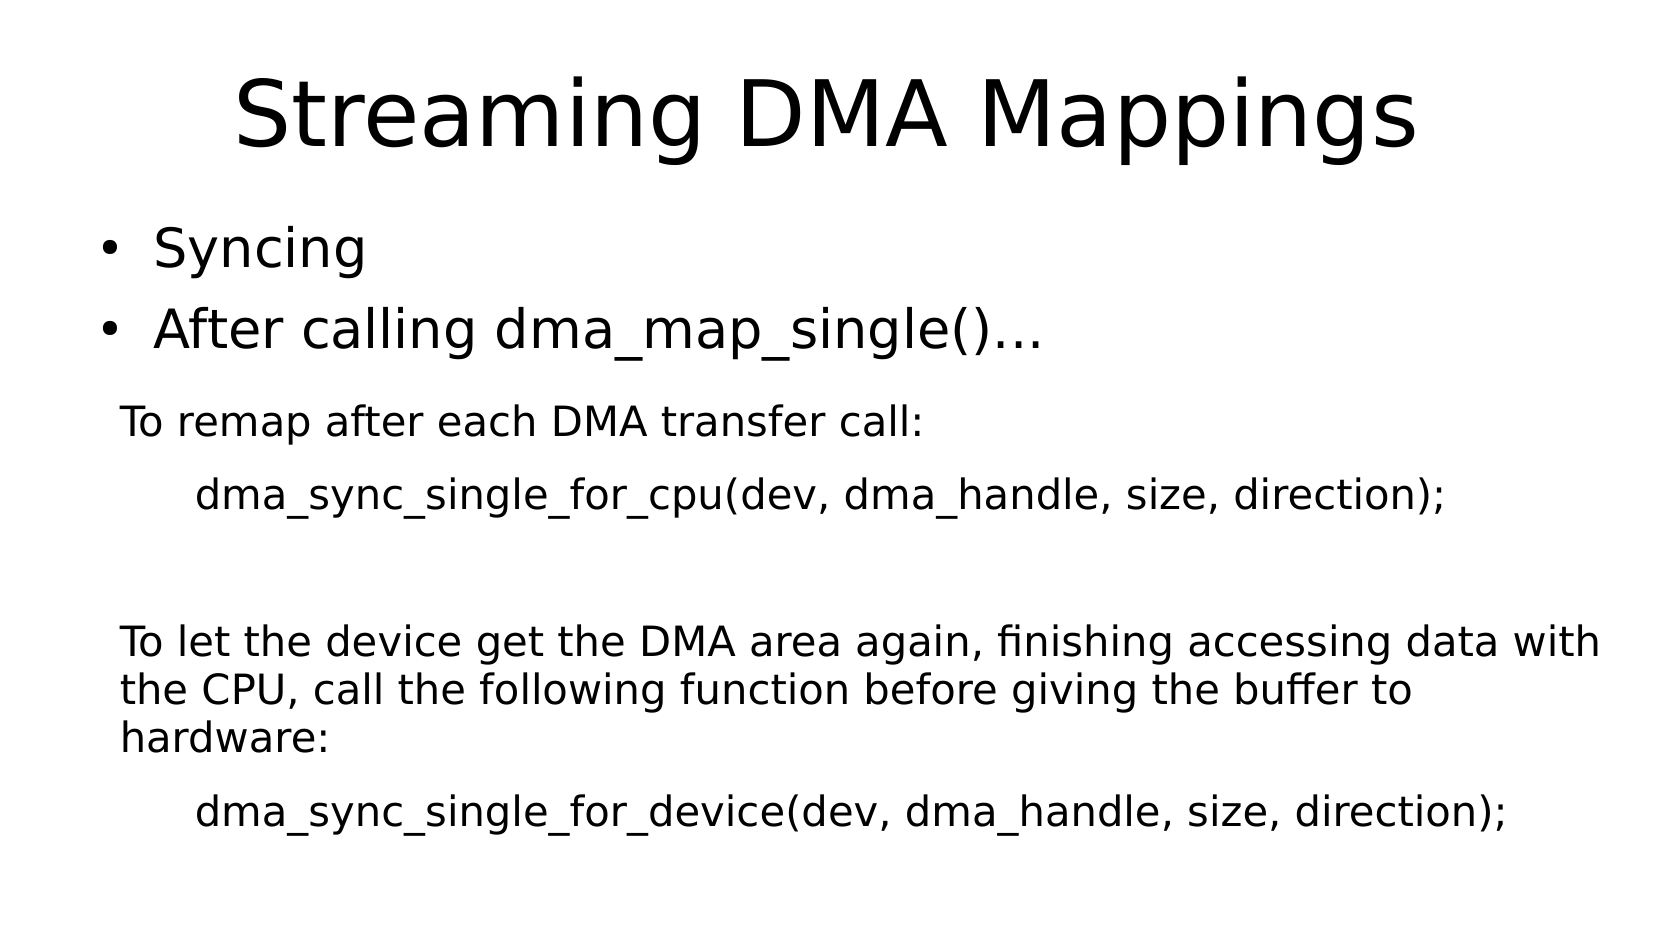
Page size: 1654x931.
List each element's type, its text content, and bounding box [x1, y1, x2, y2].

text_box To remap after each DMA transfer call: dma_sync_single_for_cpu(dev, dma_handle, size, direction); To let the device get the DMA area again, finishing accessing data with the CPU, call the following function before giving the buffer to hardware: dma_sync_single_for_device(dev, dma_handle, size, direction); [105, 390, 1636, 917]
title Streaming DMA Mappings [82, 37, 1571, 193]
list Syncing After calling dma_map_single()... [82, 217, 1571, 758]
